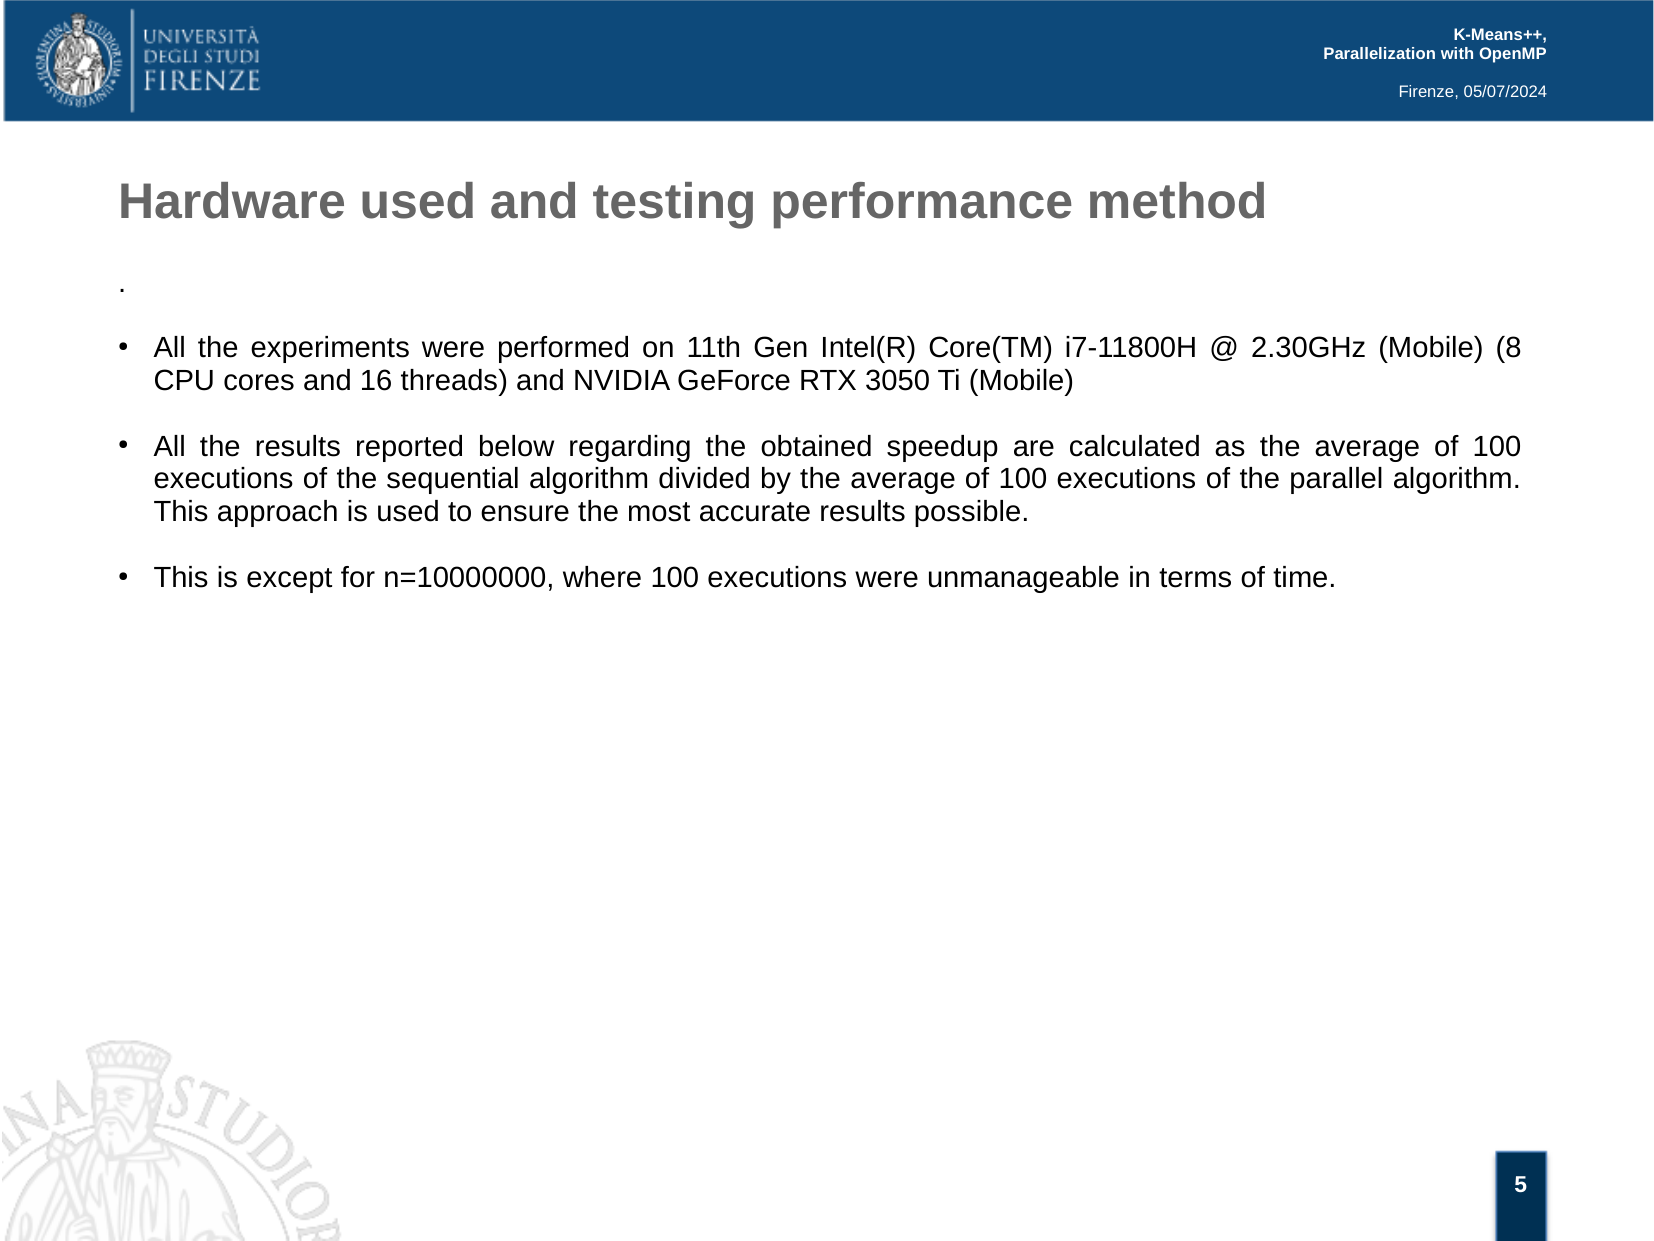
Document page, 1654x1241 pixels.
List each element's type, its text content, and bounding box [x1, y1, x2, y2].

text_box Hardware used and testing performance method [118, 138, 1300, 237]
text_box 5 [1505, 1160, 1536, 1208]
picture [2, 0, 1654, 1241]
text_box .​ All the experiments were performed on 11th Gen Intel(R) Core(TM) i7-11800H @ 2.30GHz (Mobile) (8 CPU cores and 16 threads) and NVIDIA GeForce RTX 3050 Ti (Mobile) All the results reported below regarding the obtained speedup are calculated as the average of 100 executions of the sequential algorithm divided by the average of 100 executions of the parallel algorithm. This approach is used to ensure the most accurate results possible.​ This is except for n=10000000, where 100 executions were unmanageable in terms of time.​ ​ ​ [118, 265, 1524, 725]
text_box K-Means++, Parallelization with OpenMP Firenze, 05/07/2024 [685, 24, 1548, 102]
